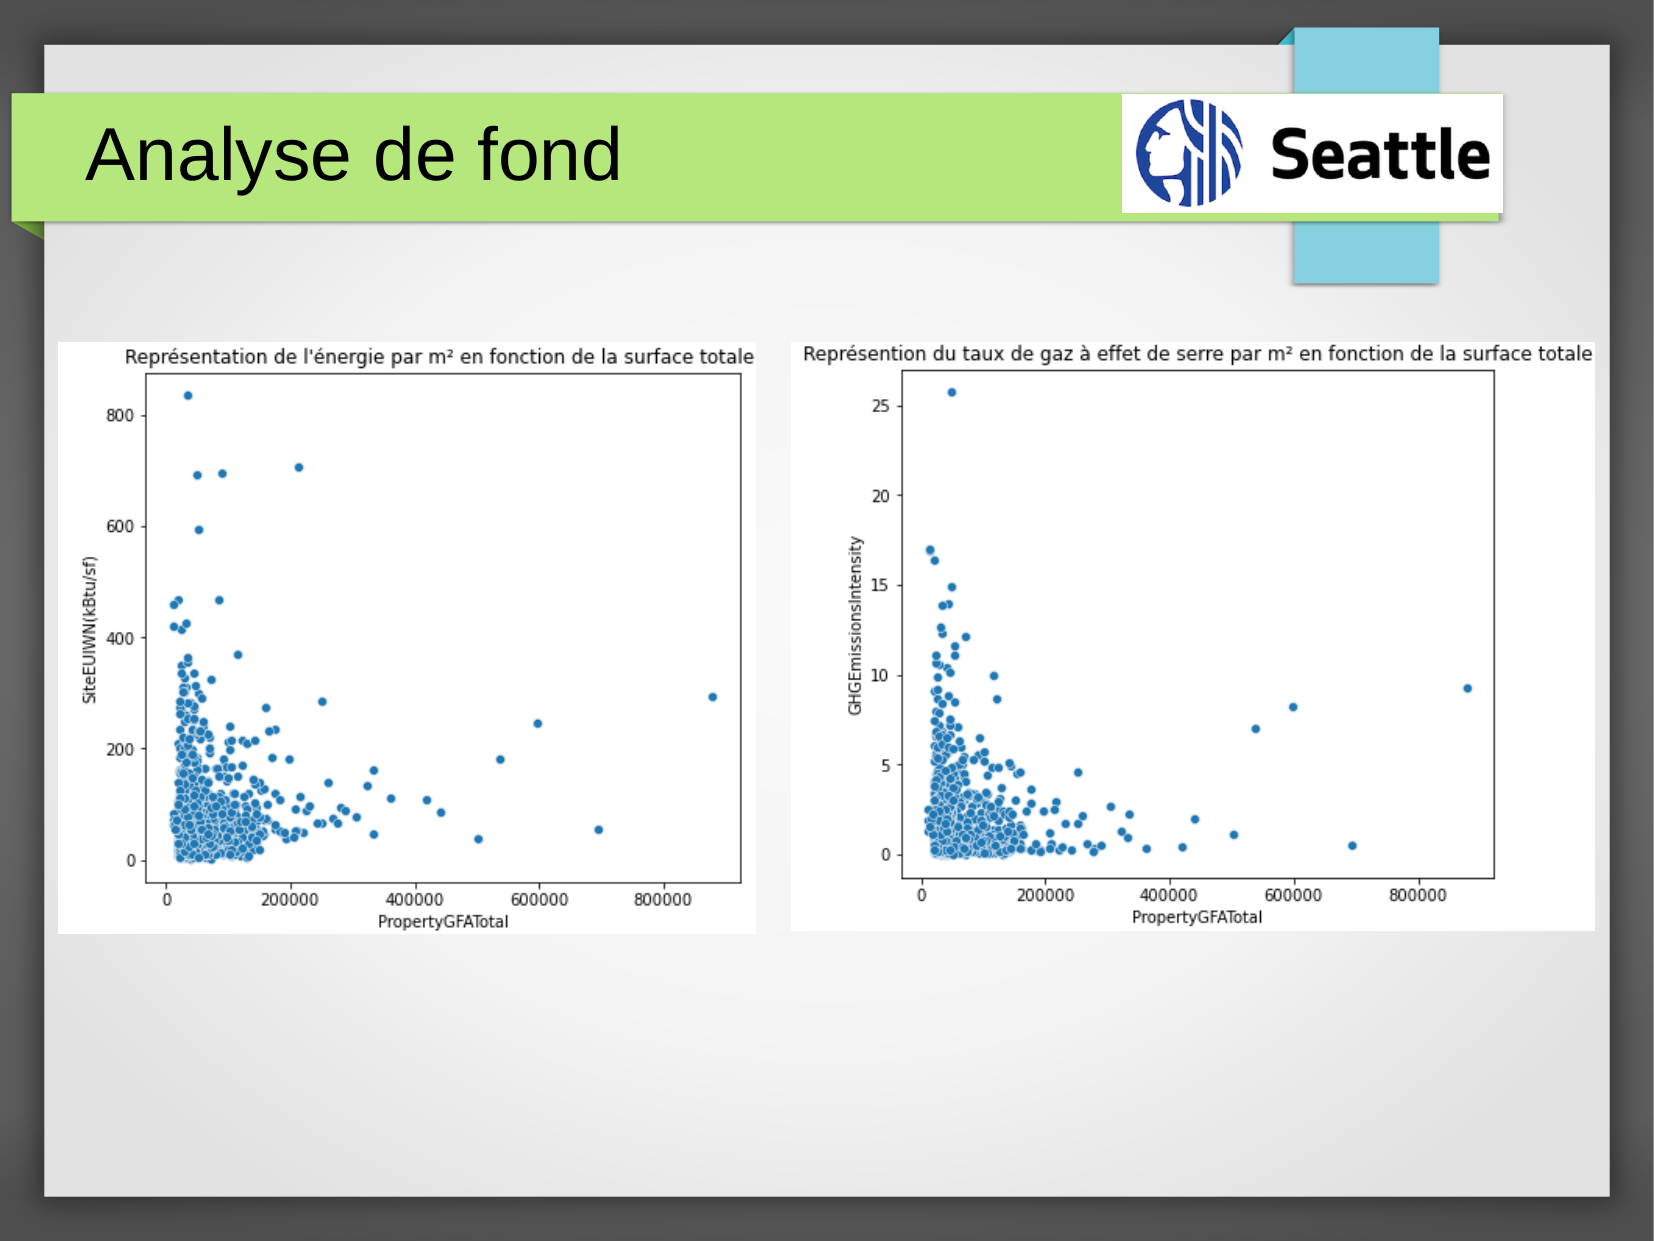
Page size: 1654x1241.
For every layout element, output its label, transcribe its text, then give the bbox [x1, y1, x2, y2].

picture [0, 0, 1654, 1241]
title Analyse de fond [23, 95, 1205, 214]
